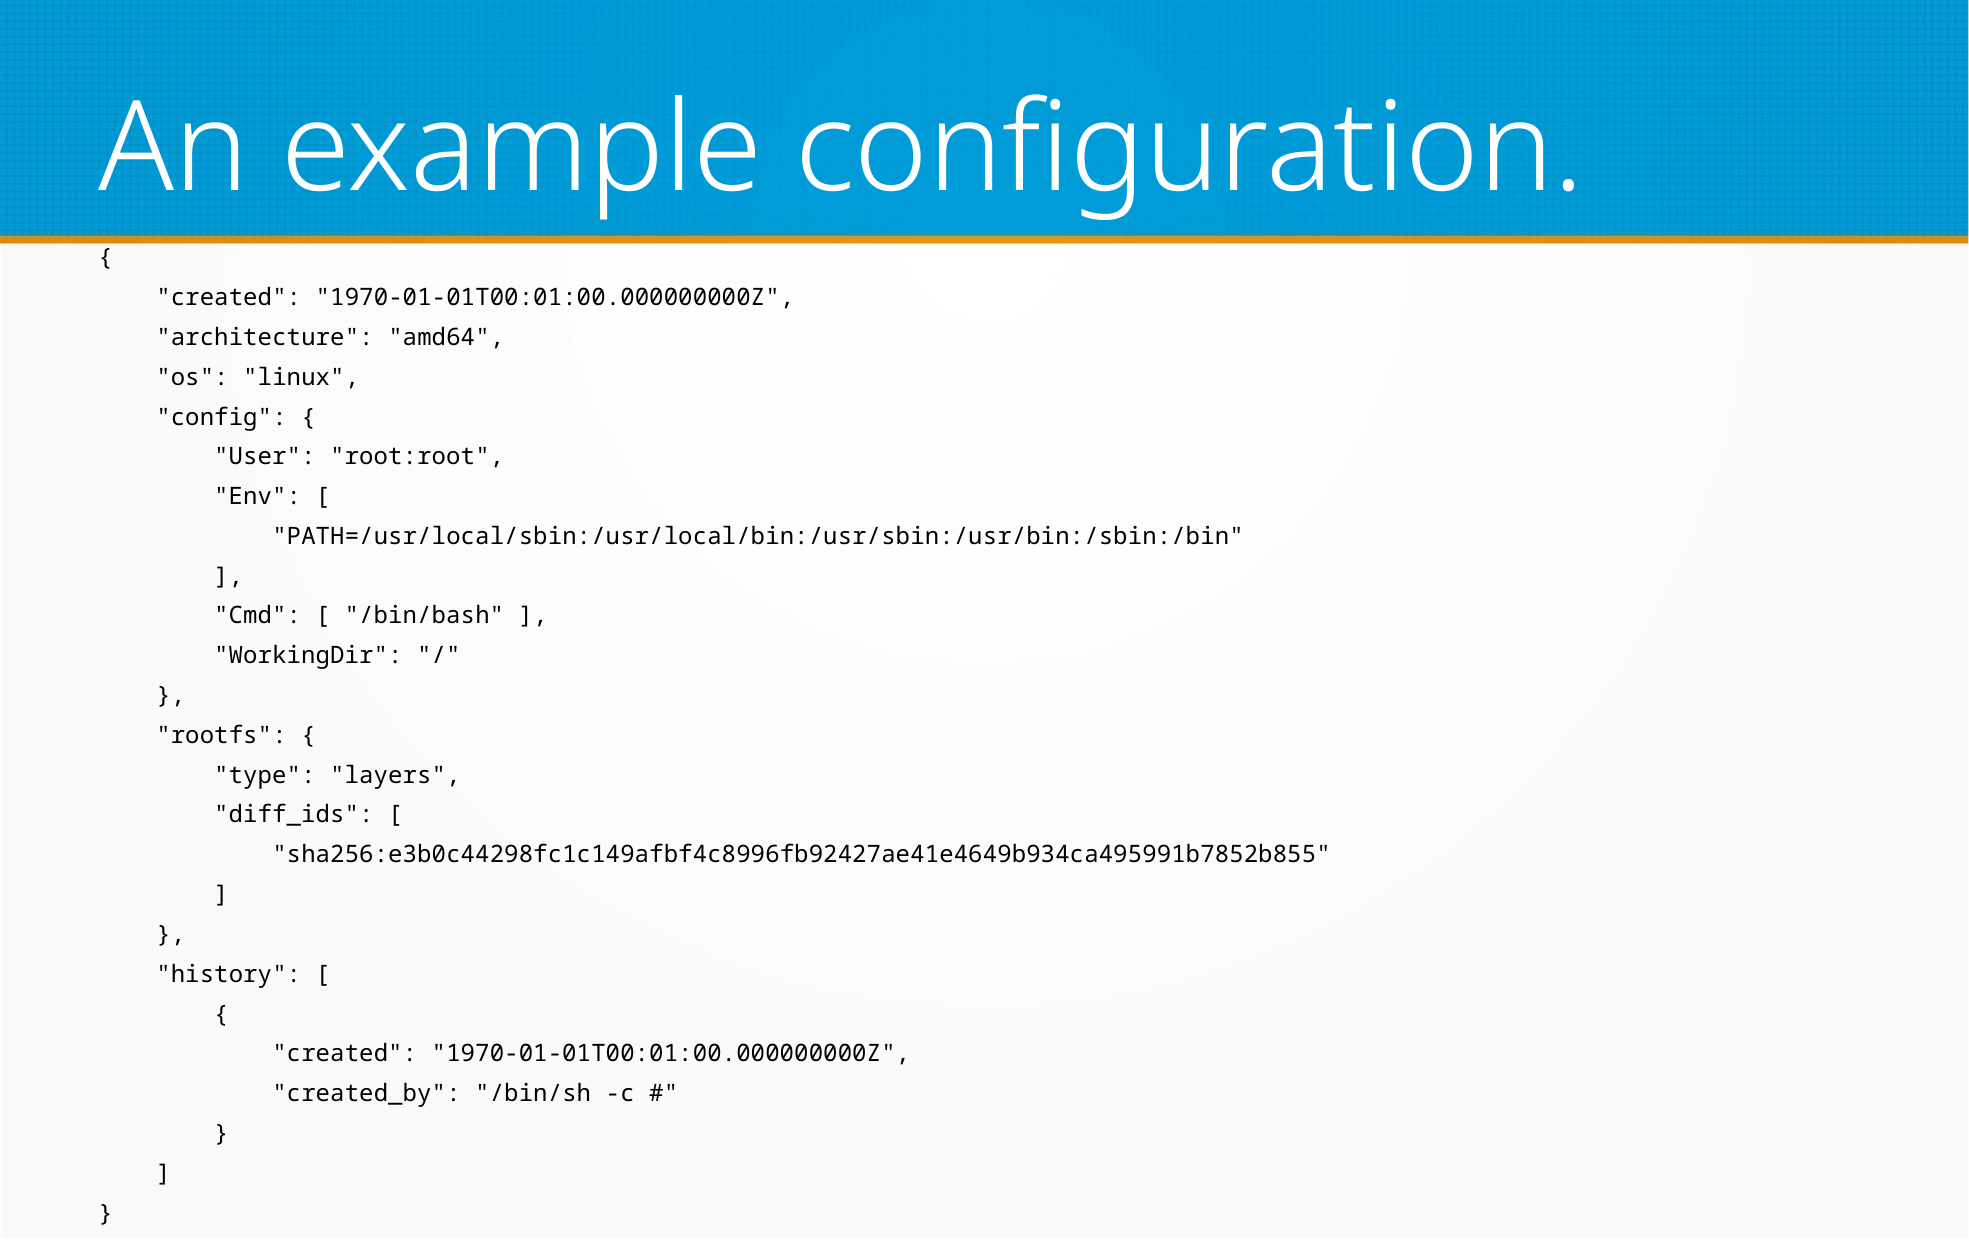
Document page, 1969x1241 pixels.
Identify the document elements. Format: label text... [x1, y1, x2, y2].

picture [0, 233, 1969, 1241]
list { "created": "1970-01-01T00:01:00.000000000Z", "architecture": "amd64", "os": "linux", "config": { "User": "root:root", "Env": [ "PATH=/usr/local/sbin:/usr/local/bin:/usr/sbin:/usr/bin:/sbin:/bin" ], "Cmd": [ "/bin/bash" ], "WorkingDir": "/" }, "rootfs": { "type": "layers", "diff_ids": [ "sha256:e3b0c44298fc1c149afbf4c8996fb92427ae41e4649b934ca495991b7852b855" ] }, "history": [ { "created": "1970-01-01T00:01:00.000000000Z", "created_by": "/bin/sh -c #" } ] } [98, 240, 1861, 1241]
title An example configuration. [98, 19, 1870, 227]
